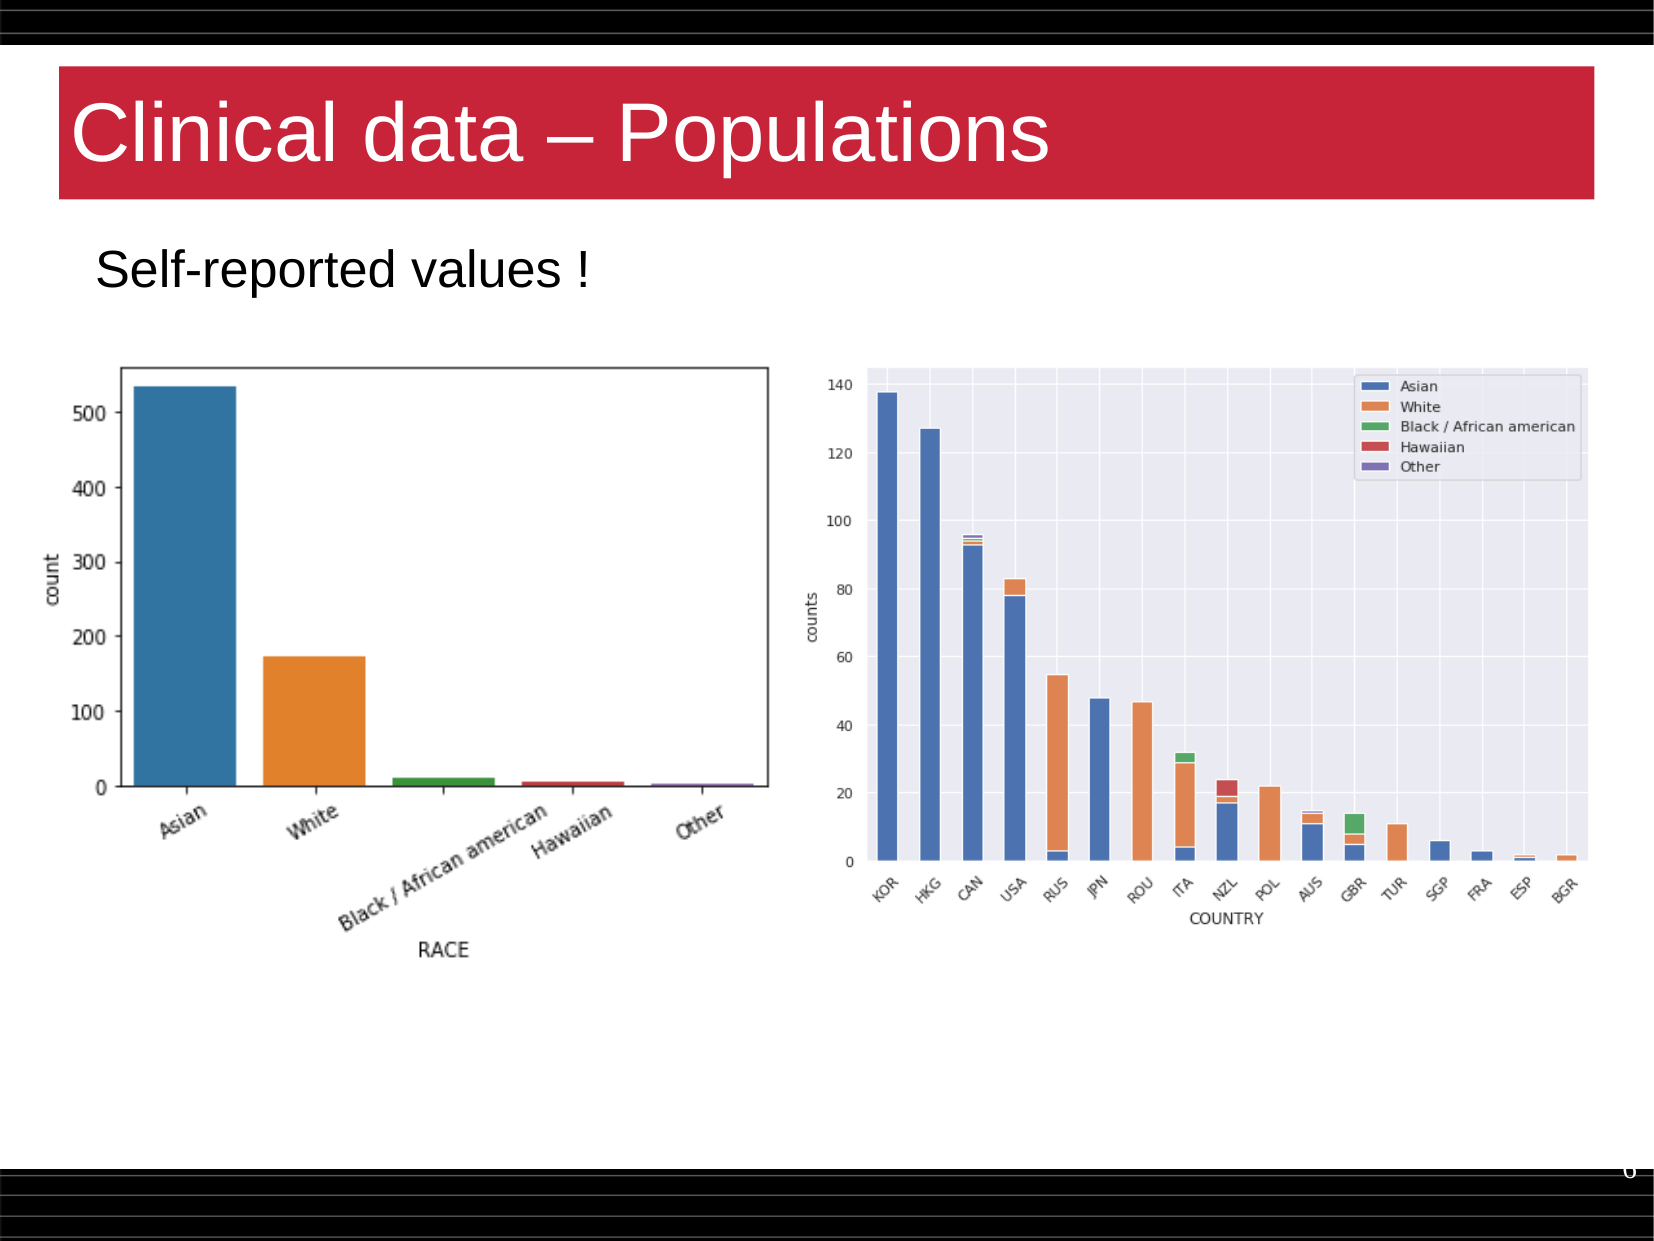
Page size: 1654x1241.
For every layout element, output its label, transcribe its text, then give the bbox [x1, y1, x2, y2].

list Self-reported values ! [75, 240, 916, 301]
picture [0, 1169, 1654, 1241]
title Clinical data – Populations [59, 66, 1595, 200]
picture [0, 0, 1654, 45]
picture [30, 354, 781, 976]
picture [795, 359, 1596, 936]
picture [1626, 1169, 1633, 1177]
